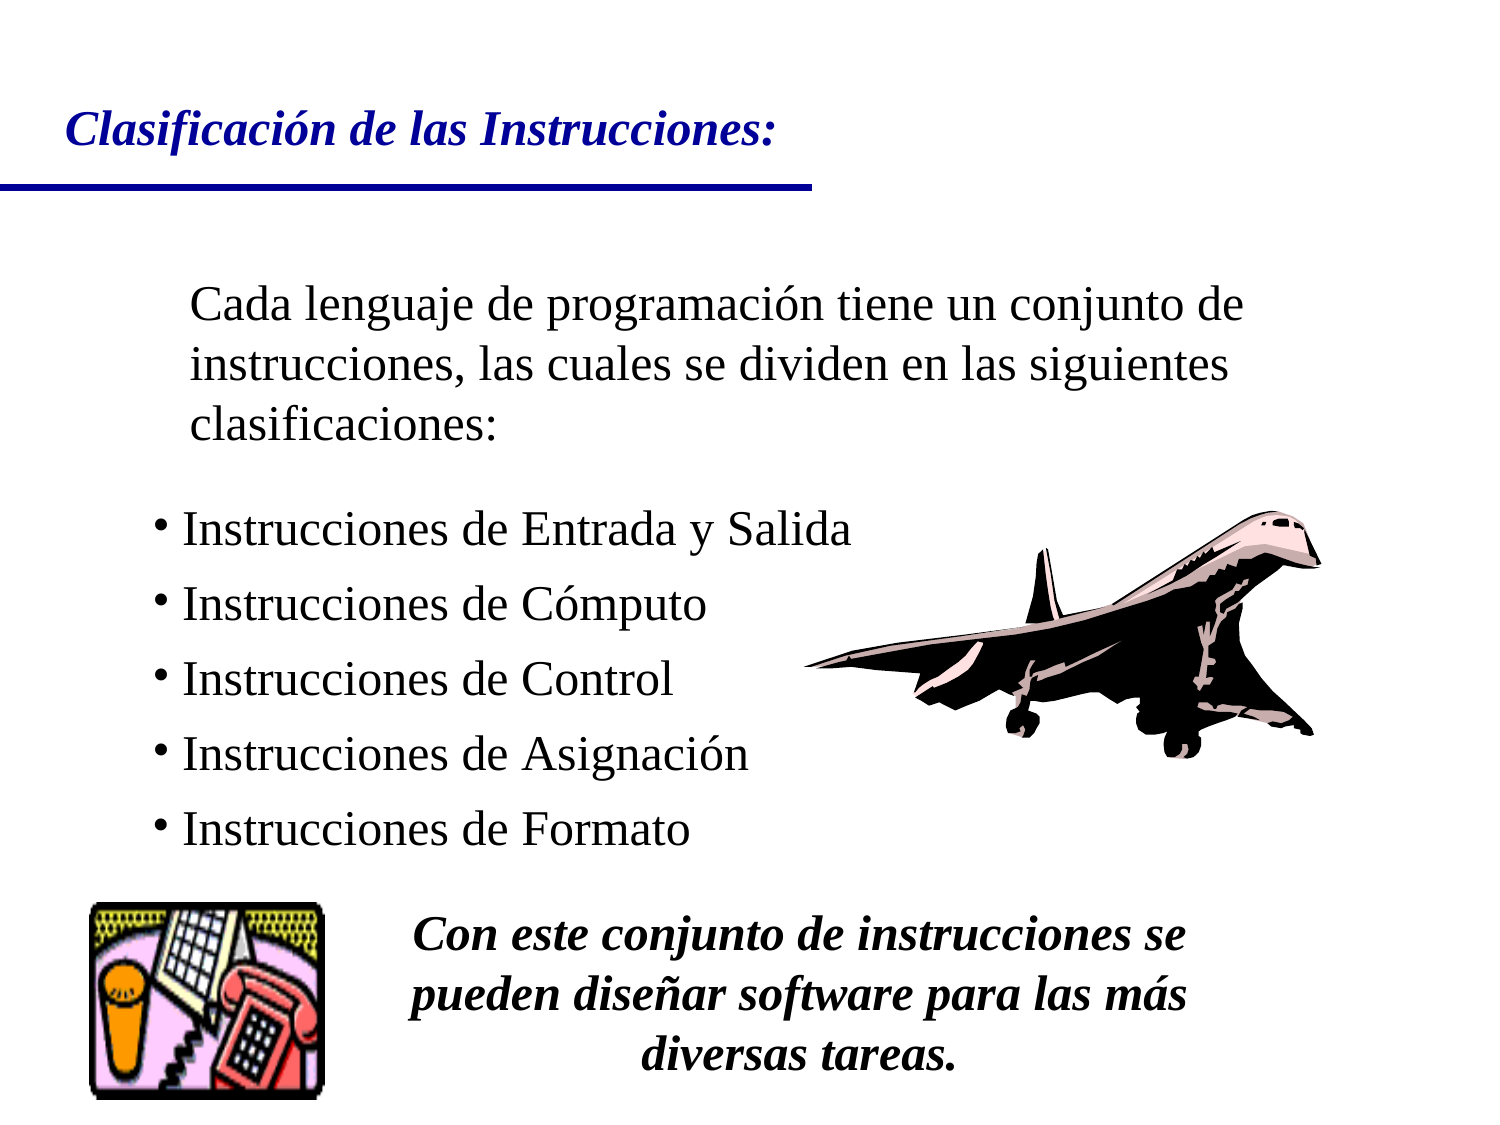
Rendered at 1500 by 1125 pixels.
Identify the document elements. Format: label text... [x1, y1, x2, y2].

text_box Instrucciones de Entrada y Salida [137, 487, 888, 563]
text_box Con este conjunto de instrucciones se pueden diseñar software para las más diversas tareas. [324, 892, 1276, 1089]
text_box Clasificación de las Instrucciones: [49, 87, 838, 163]
text_box Cada lenguaje de programación tiene un conjunto de instrucciones, las cuales se dividen en las siguientes clasificaciones: [174, 262, 1338, 458]
picture [89, 902, 325, 1101]
text_box Instrucciones de Asignación [137, 712, 813, 787]
text_box Instrucciones de Control [137, 637, 763, 712]
text_box Instrucciones de Formato [137, 787, 863, 863]
picture [800, 507, 1326, 763]
text_box Instrucciones de Cómputo [137, 562, 763, 637]
